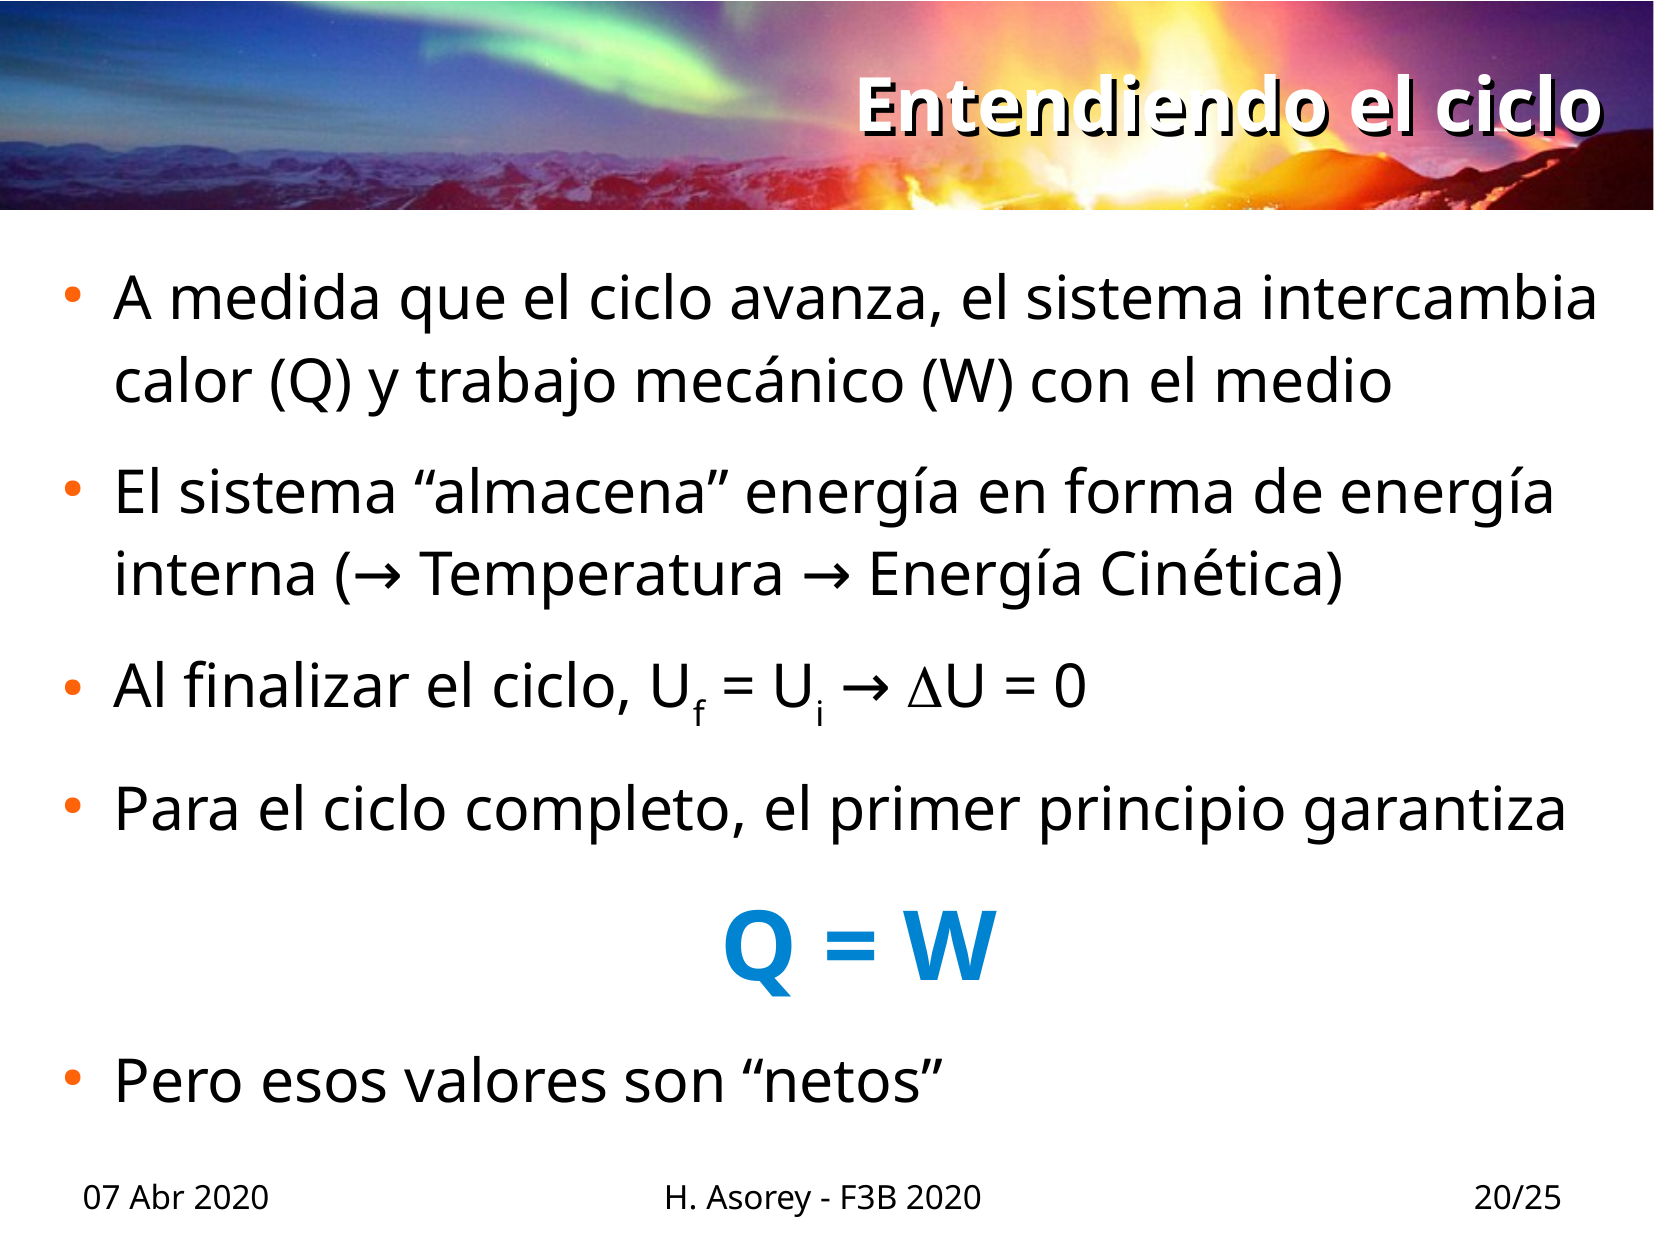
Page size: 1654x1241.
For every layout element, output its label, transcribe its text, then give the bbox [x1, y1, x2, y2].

title Entendiendo el ciclo [45, 15, 1606, 191]
list A medida que el ciclo avanza, el sistema intercambia calor (Q) y trabajo mecánico (W) con el medio El sistema “almacena” energía en forma de energía interna (→ Temperatura → Energía Cinética) Al finalizar el ciclo, Uf = Ui → DU = 0 Para el ciclo completo, el primer principio garantiza Q = W Pero esos valores son “netos” [45, 255, 1606, 1156]
picture [0, 1, 1654, 210]
